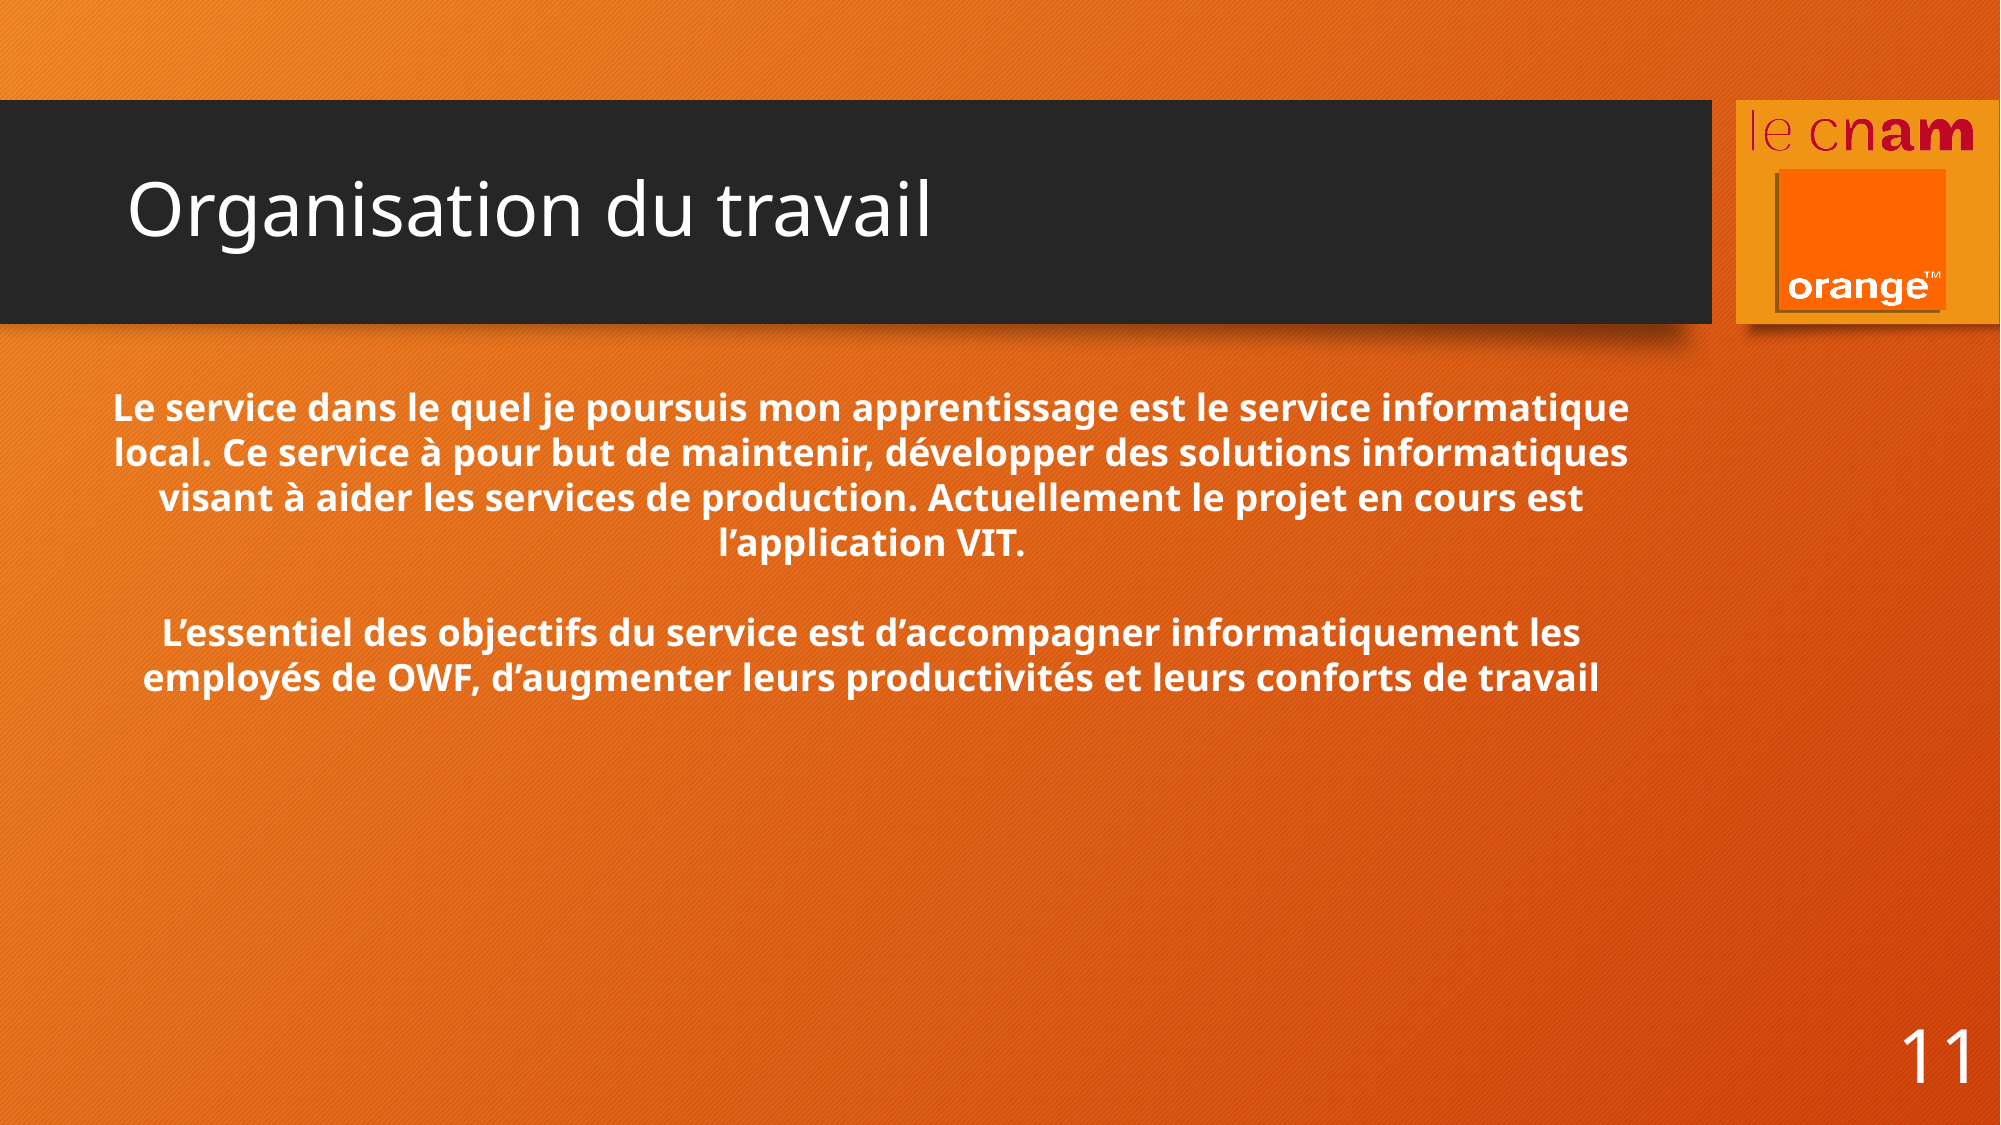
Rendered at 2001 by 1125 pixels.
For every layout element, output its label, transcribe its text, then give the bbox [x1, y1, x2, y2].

text_box Le service dans le quel je poursuis mon apprentissage est le service informatique local. Ce service à pour but de maintenir, développer des solutions informatiques visant à aider les services de production. Actuellement le projet en cours est l’application VIT. L’essentiel des objectifs du service est d’accompagner informatiquement les employés de OWF, d’augmenter leurs productivités et leurs conforts de travail [55, 376, 1689, 664]
picture [1779, 169, 1946, 310]
title Organisation du travail [111, 123, 1689, 301]
picture [1752, 110, 1973, 151]
text_box [1882, 970, 2000, 1125]
